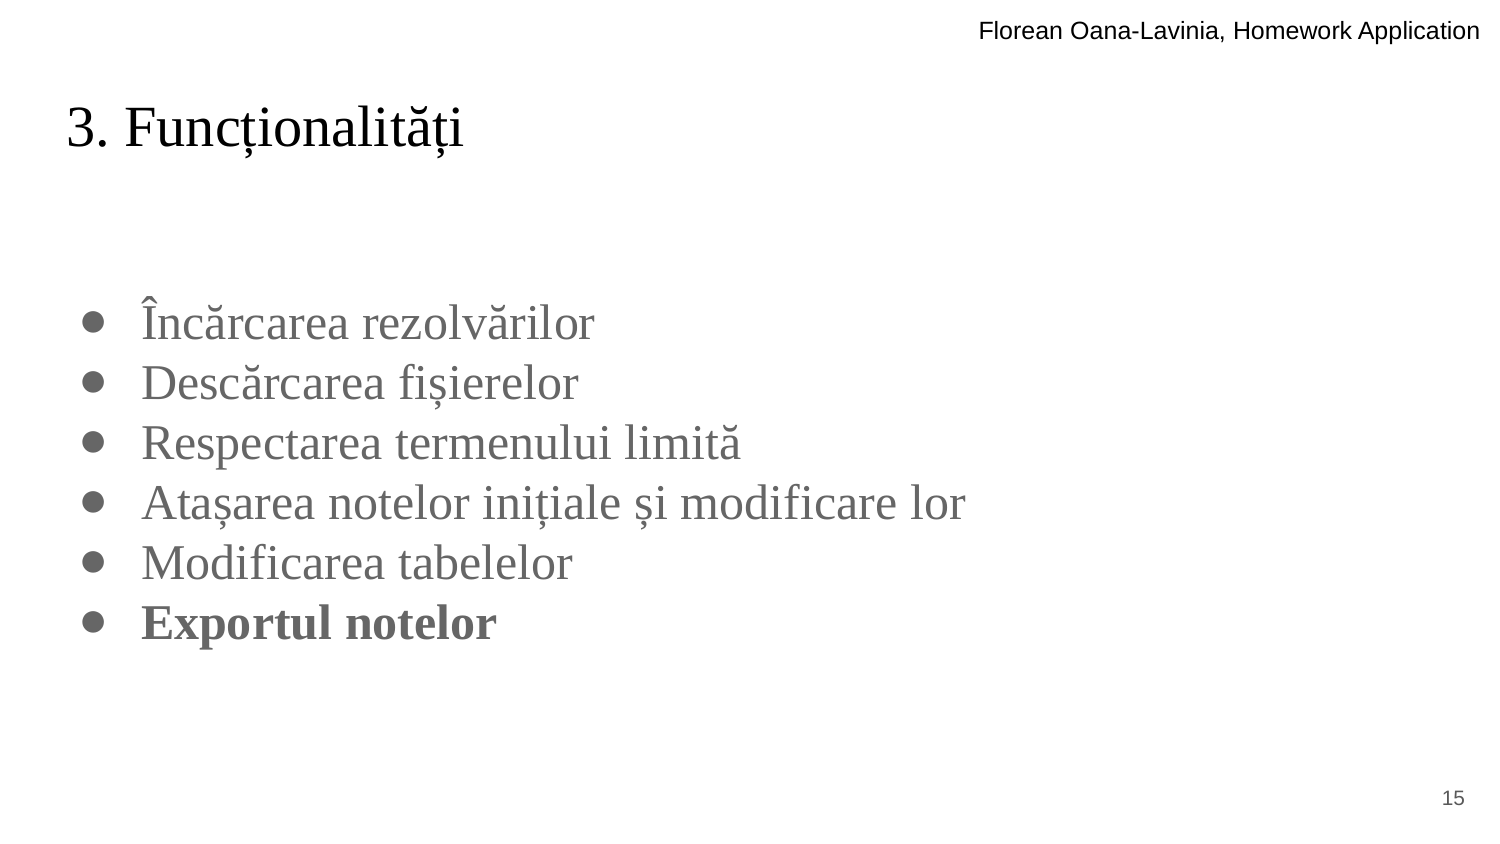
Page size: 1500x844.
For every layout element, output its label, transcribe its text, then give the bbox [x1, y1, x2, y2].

text_box Florean Oana-Lavinia, Homework Application [963, 0, 1500, 67]
title 3. Funcționalități [51, 72, 1449, 167]
slide_number <number> [1389, 764, 1480, 830]
list Încărcarea rezolvărilor Descărcarea fișierelor Respectarea termenului limită Atașarea notelor inițiale și modificare lor Modificarea tabelelor Exportul notelor [51, 189, 1449, 750]
